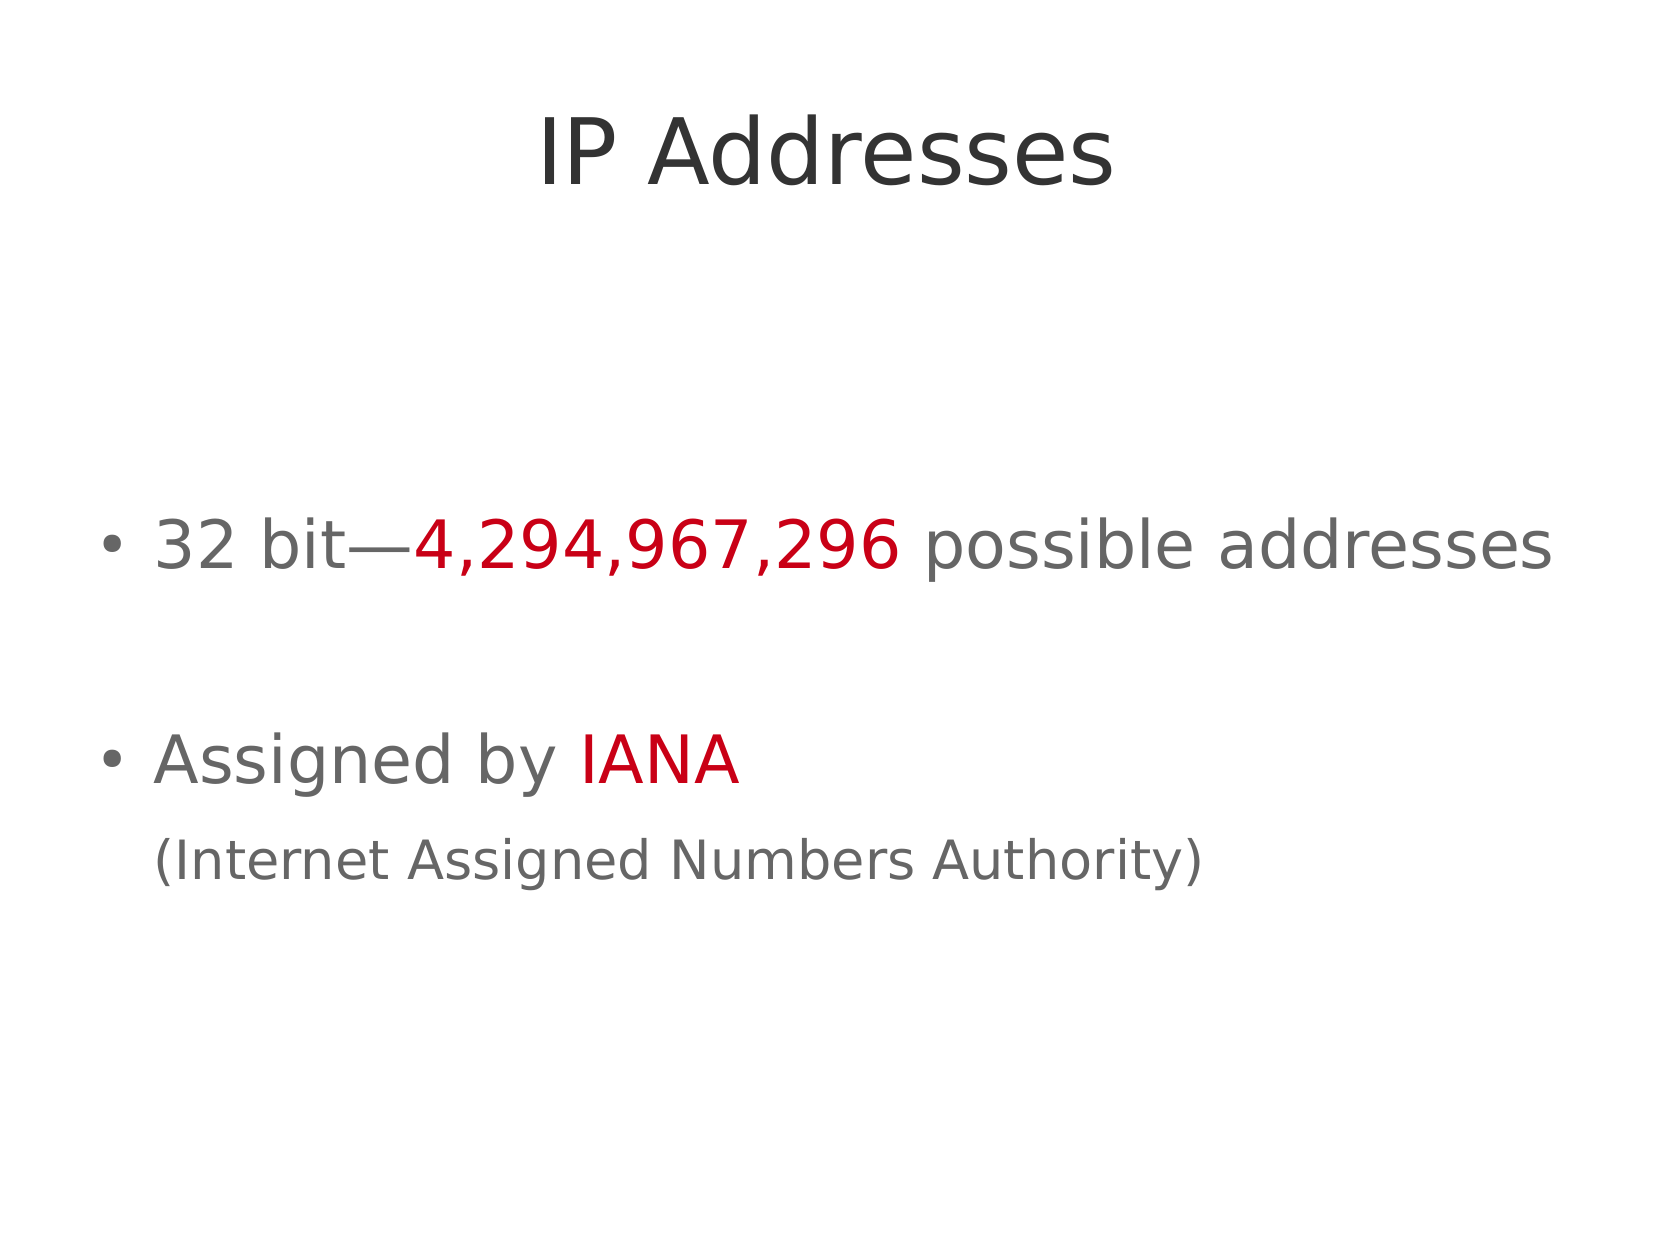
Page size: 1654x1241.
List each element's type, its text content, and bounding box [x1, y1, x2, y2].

title IP Addresses [82, 49, 1571, 257]
list 32 bit—4,294,967,296 possible addresses Assigned by IANA (Internet Assigned Numbers Authority) [82, 290, 1571, 1109]
